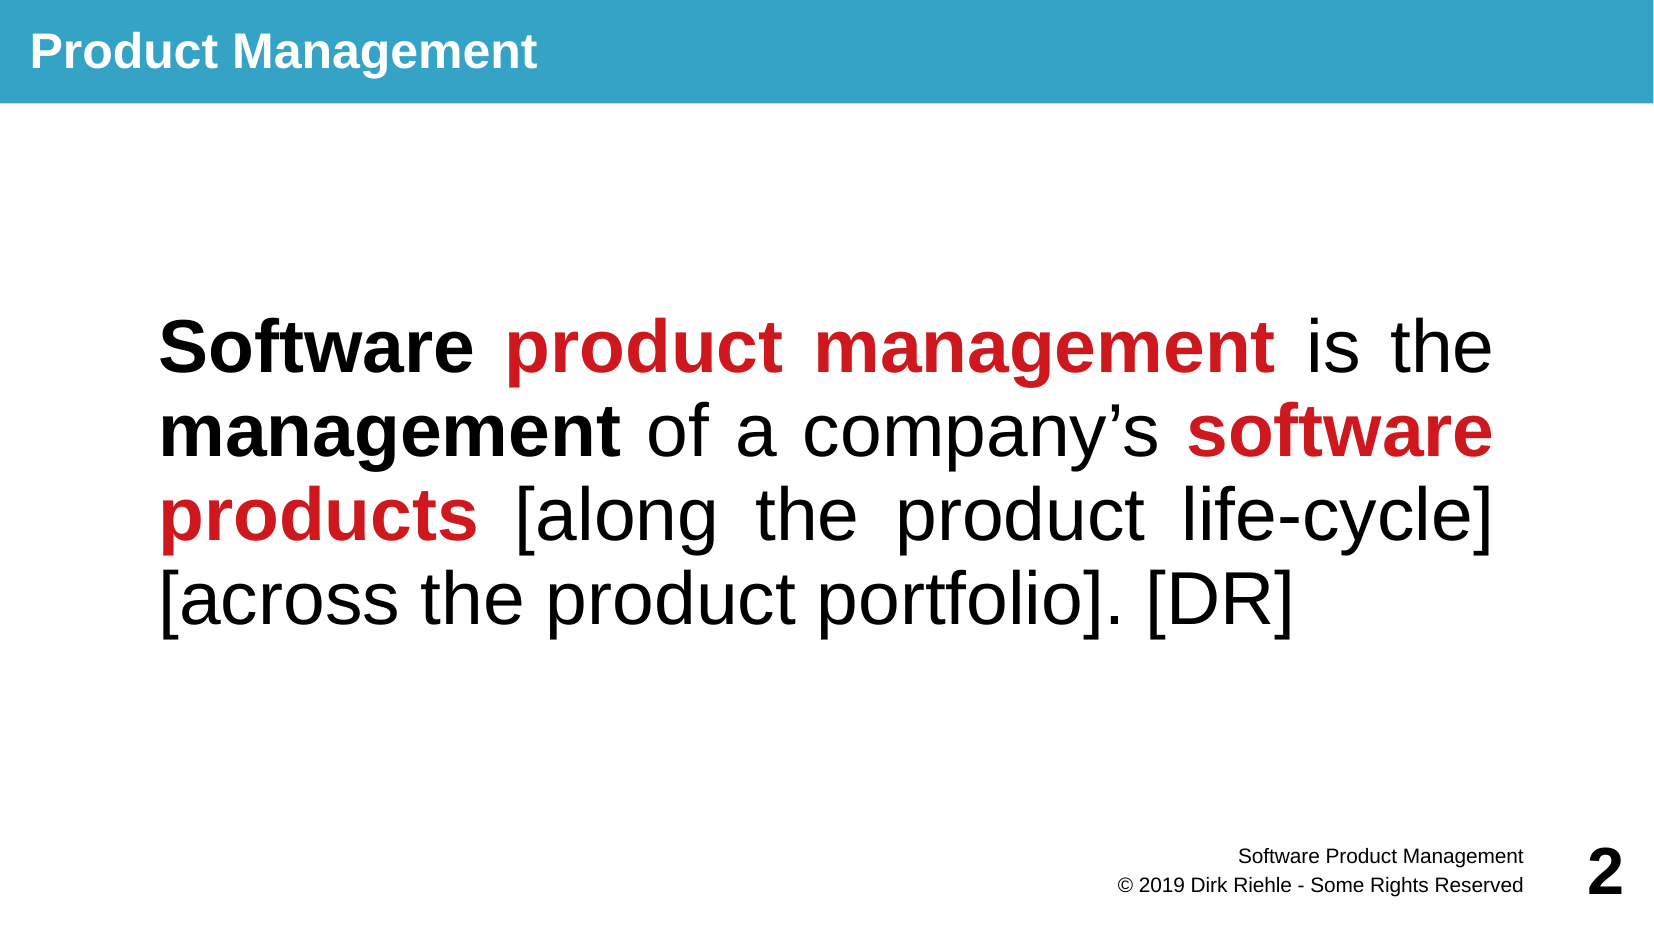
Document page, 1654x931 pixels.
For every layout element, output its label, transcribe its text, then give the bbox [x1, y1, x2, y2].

subtitle Software product management is the management of a company’s software products [along the product life-cycle] [across the product portfolio]. [DR] [29, 132, 1625, 813]
title Product Management [0, 0, 1654, 104]
